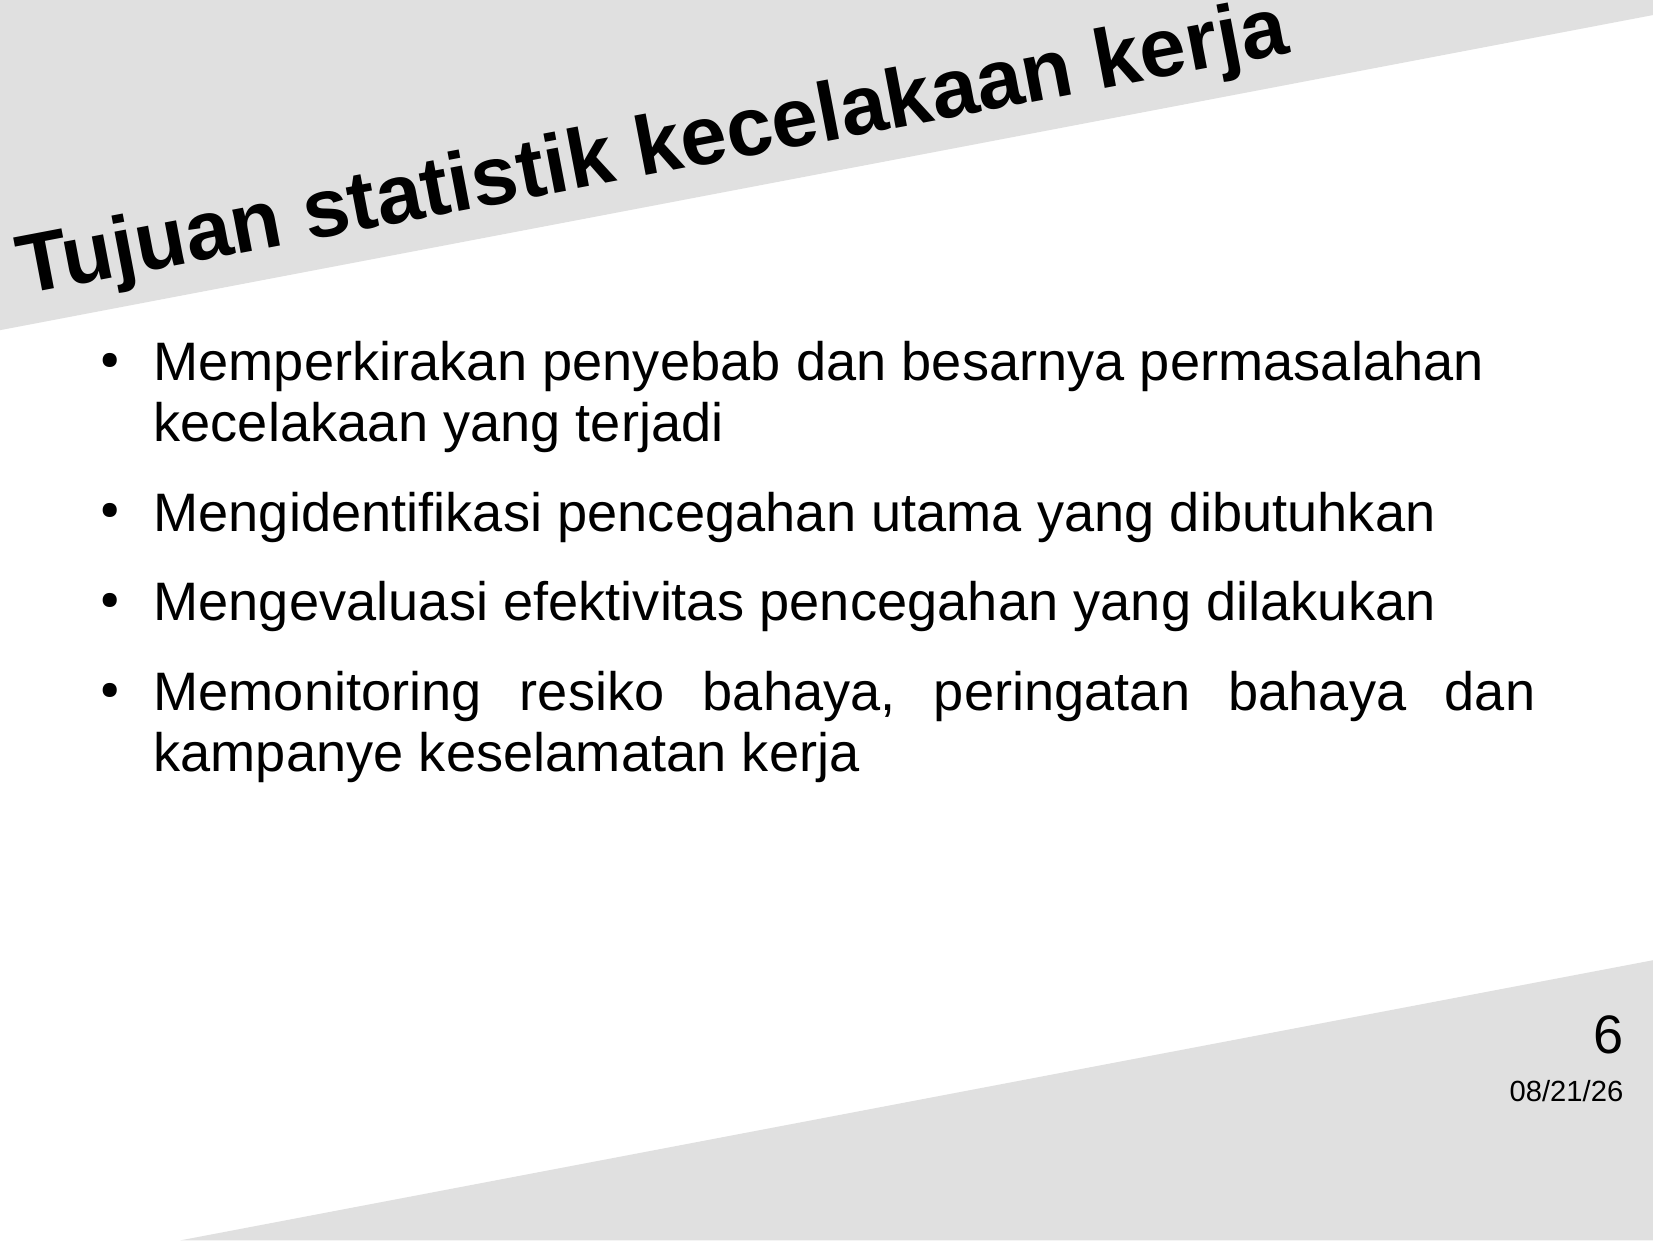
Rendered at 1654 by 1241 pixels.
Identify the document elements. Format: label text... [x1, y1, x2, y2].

list Memperkirakan penyebab dan besarnya permasalahan kecelakaan yang terjadi Mengidentifikasi pencegahan utama yang dibutuhkan Mengevaluasi efektivitas pencegahan yang dilakukan Memonitoring resiko bahaya, peringatan bahaya dan kampanye keselamatan kerja [82, 331, 1538, 1052]
title Tujuan statistik kecelakaan kerja [0, 0, 1500, 368]
